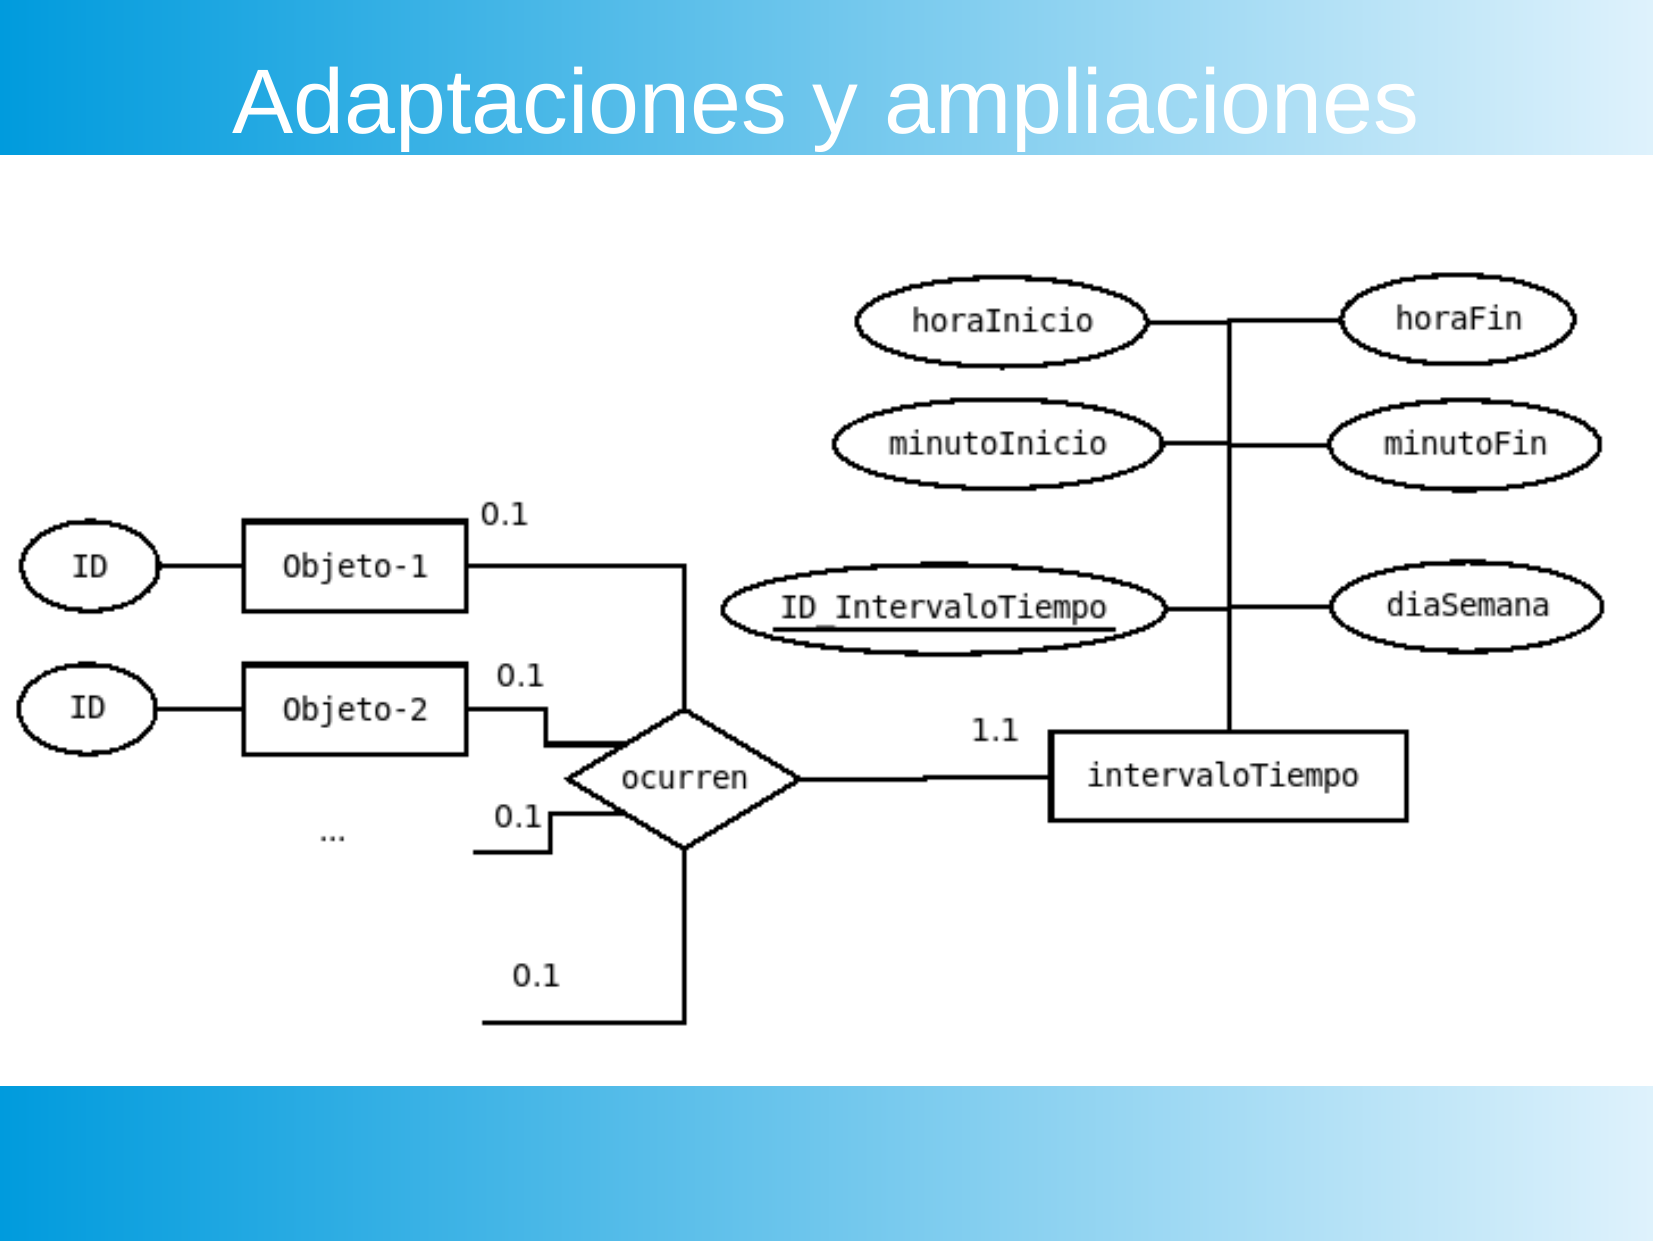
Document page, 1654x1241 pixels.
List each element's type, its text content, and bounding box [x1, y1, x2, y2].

title Adaptaciones y ampliaciones [82, 49, 1571, 155]
picture [15, 271, 1607, 1028]
